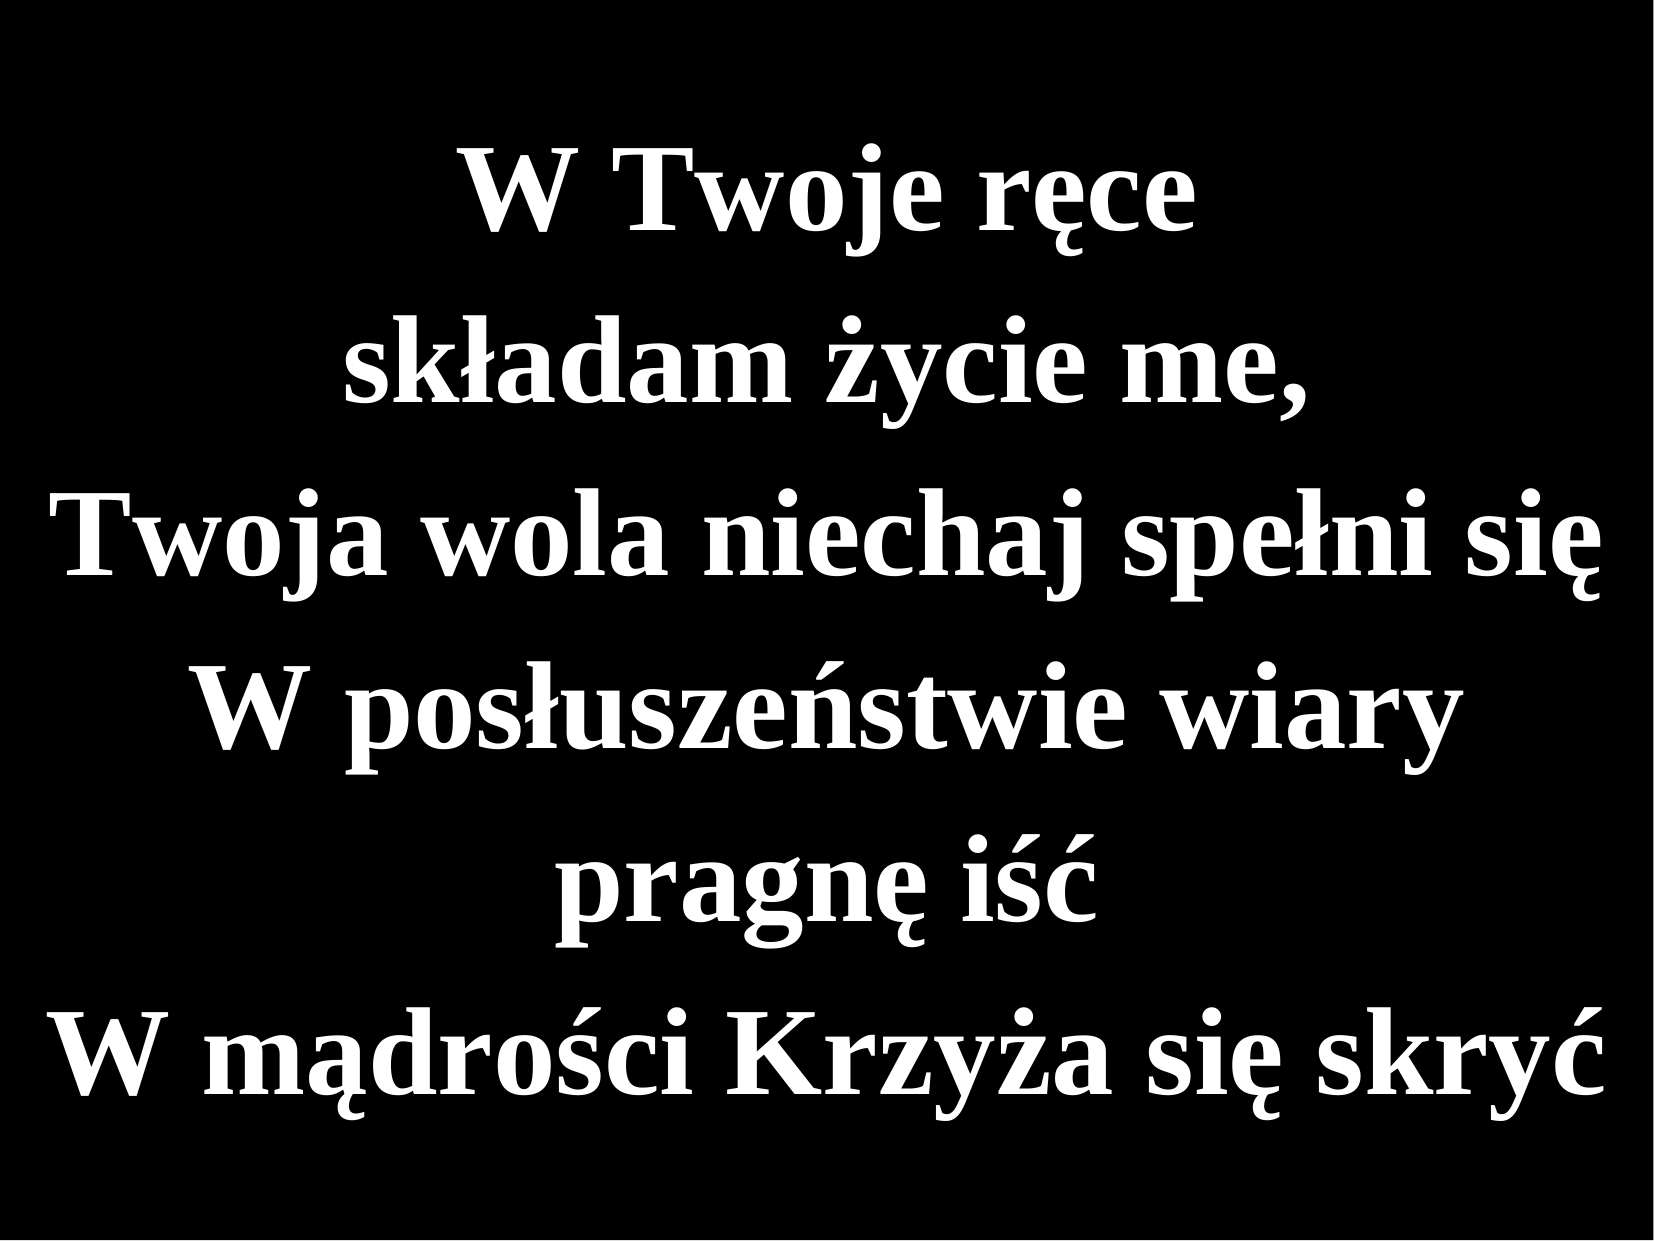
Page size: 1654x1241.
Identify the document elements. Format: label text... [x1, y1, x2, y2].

title W Twoje ręce ppp składam życie me, ppp Twoja wola niechaj spełni się ppp W posłuszeństwie wiary ppp pragnę iść ppp W mądrości Krzyża się skryć [0, 0, 1654, 1241]
